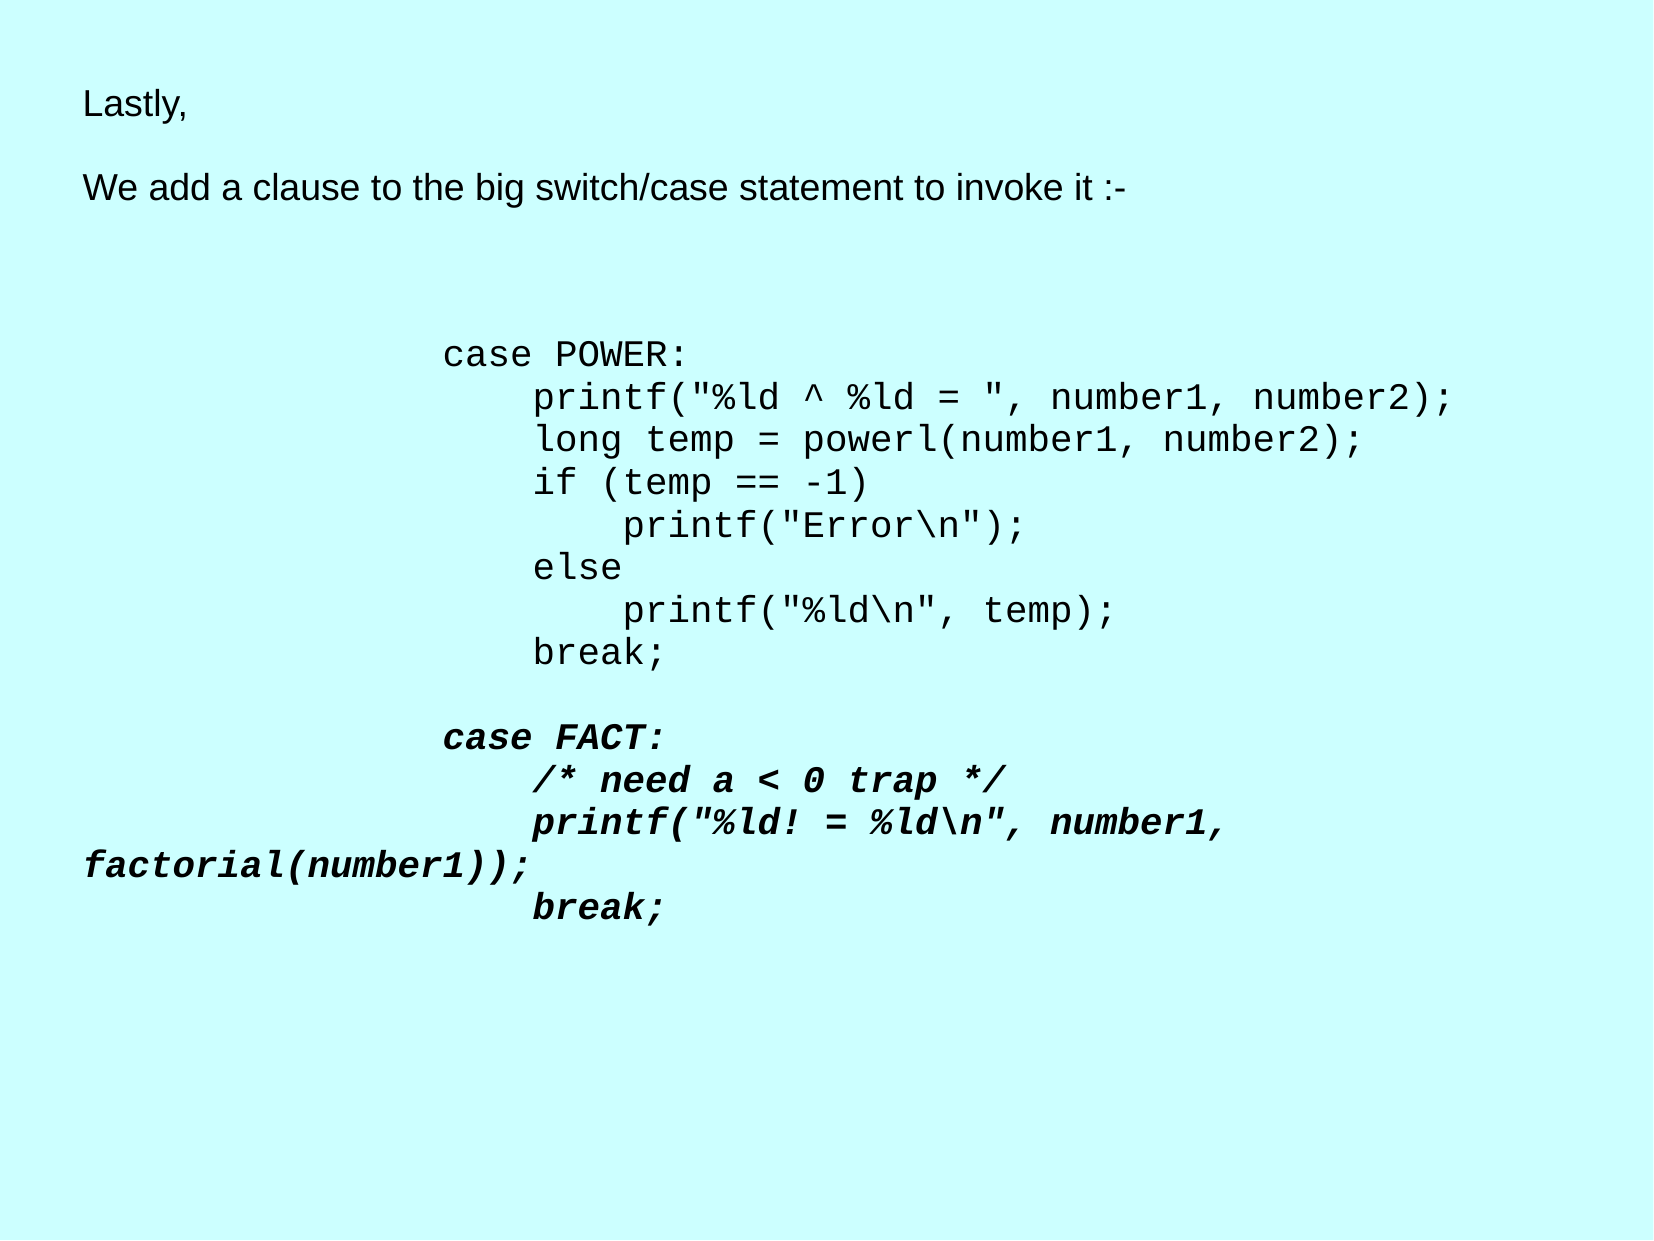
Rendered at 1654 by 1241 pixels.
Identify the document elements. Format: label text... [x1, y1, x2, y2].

subtitle Lastly, We add a clause to the big switch/case statement to invoke it :- case POWER: printf("%ld ^ %ld = ", number1, number2); long temp = powerl(number1, number2); if (temp == -1) printf("Error\n"); else printf("%ld\n", temp); break; case FACT: /* need a < 0 trap */ printf("%ld! = %ld\n", number1, factorial(number1)); break; [82, 82, 1583, 1158]
